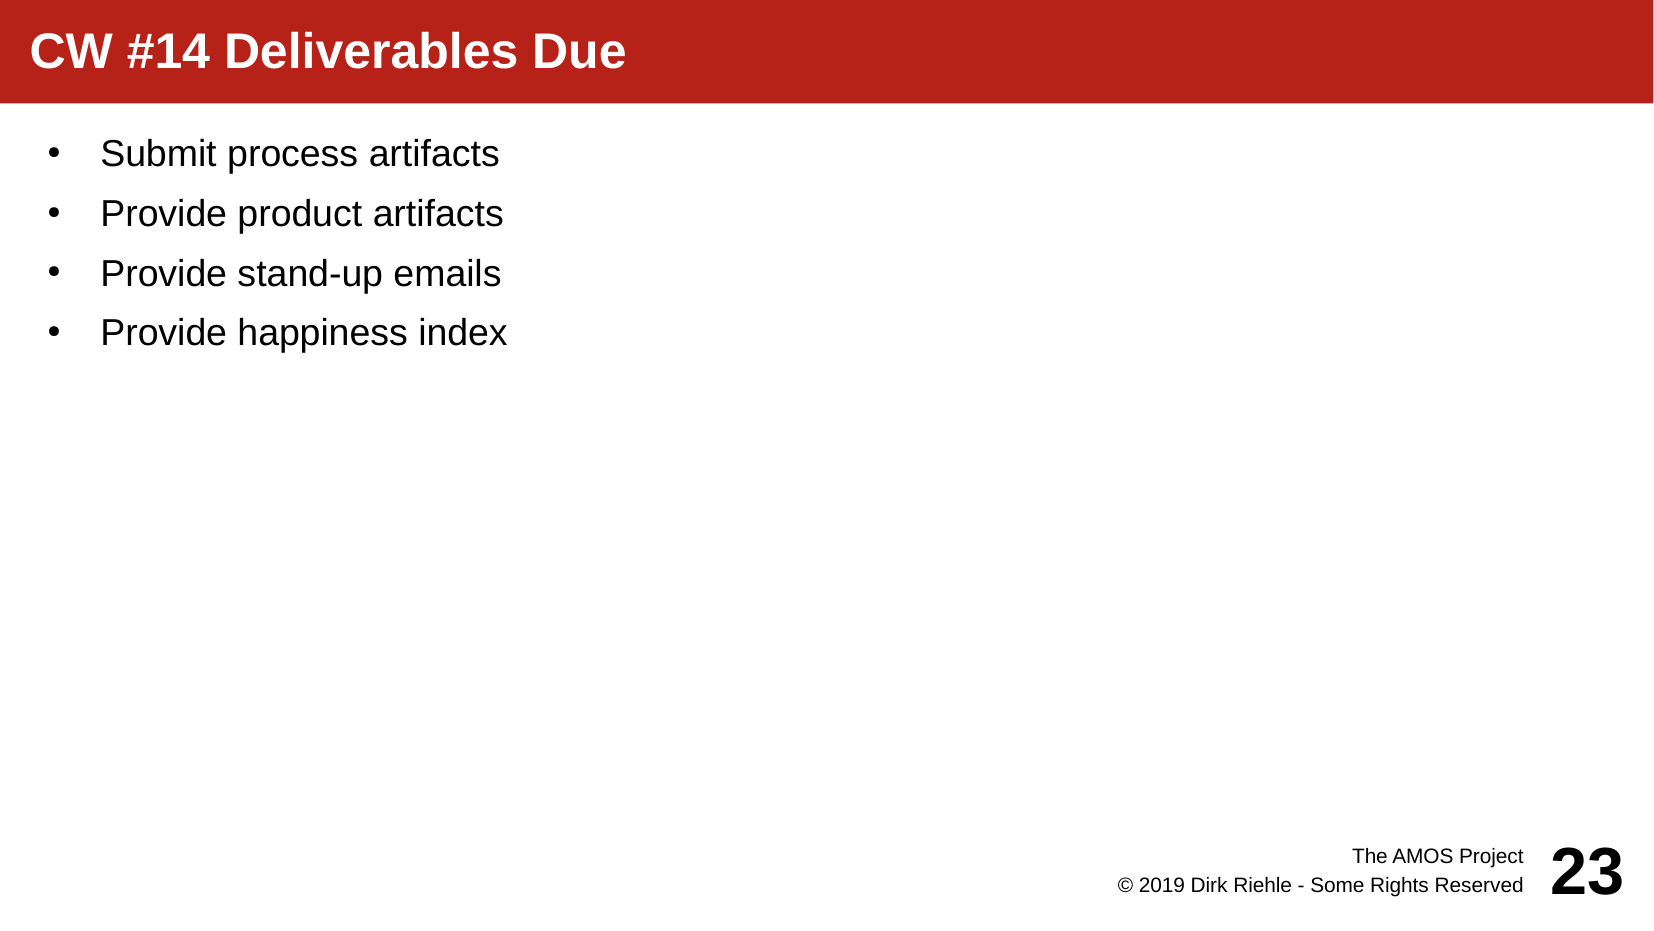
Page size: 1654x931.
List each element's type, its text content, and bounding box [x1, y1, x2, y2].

title CW #14 Deliverables Due [0, 0, 1654, 104]
list Submit process artifacts Provide product artifacts Provide stand-up emails Provide happiness index [29, 132, 1625, 798]
